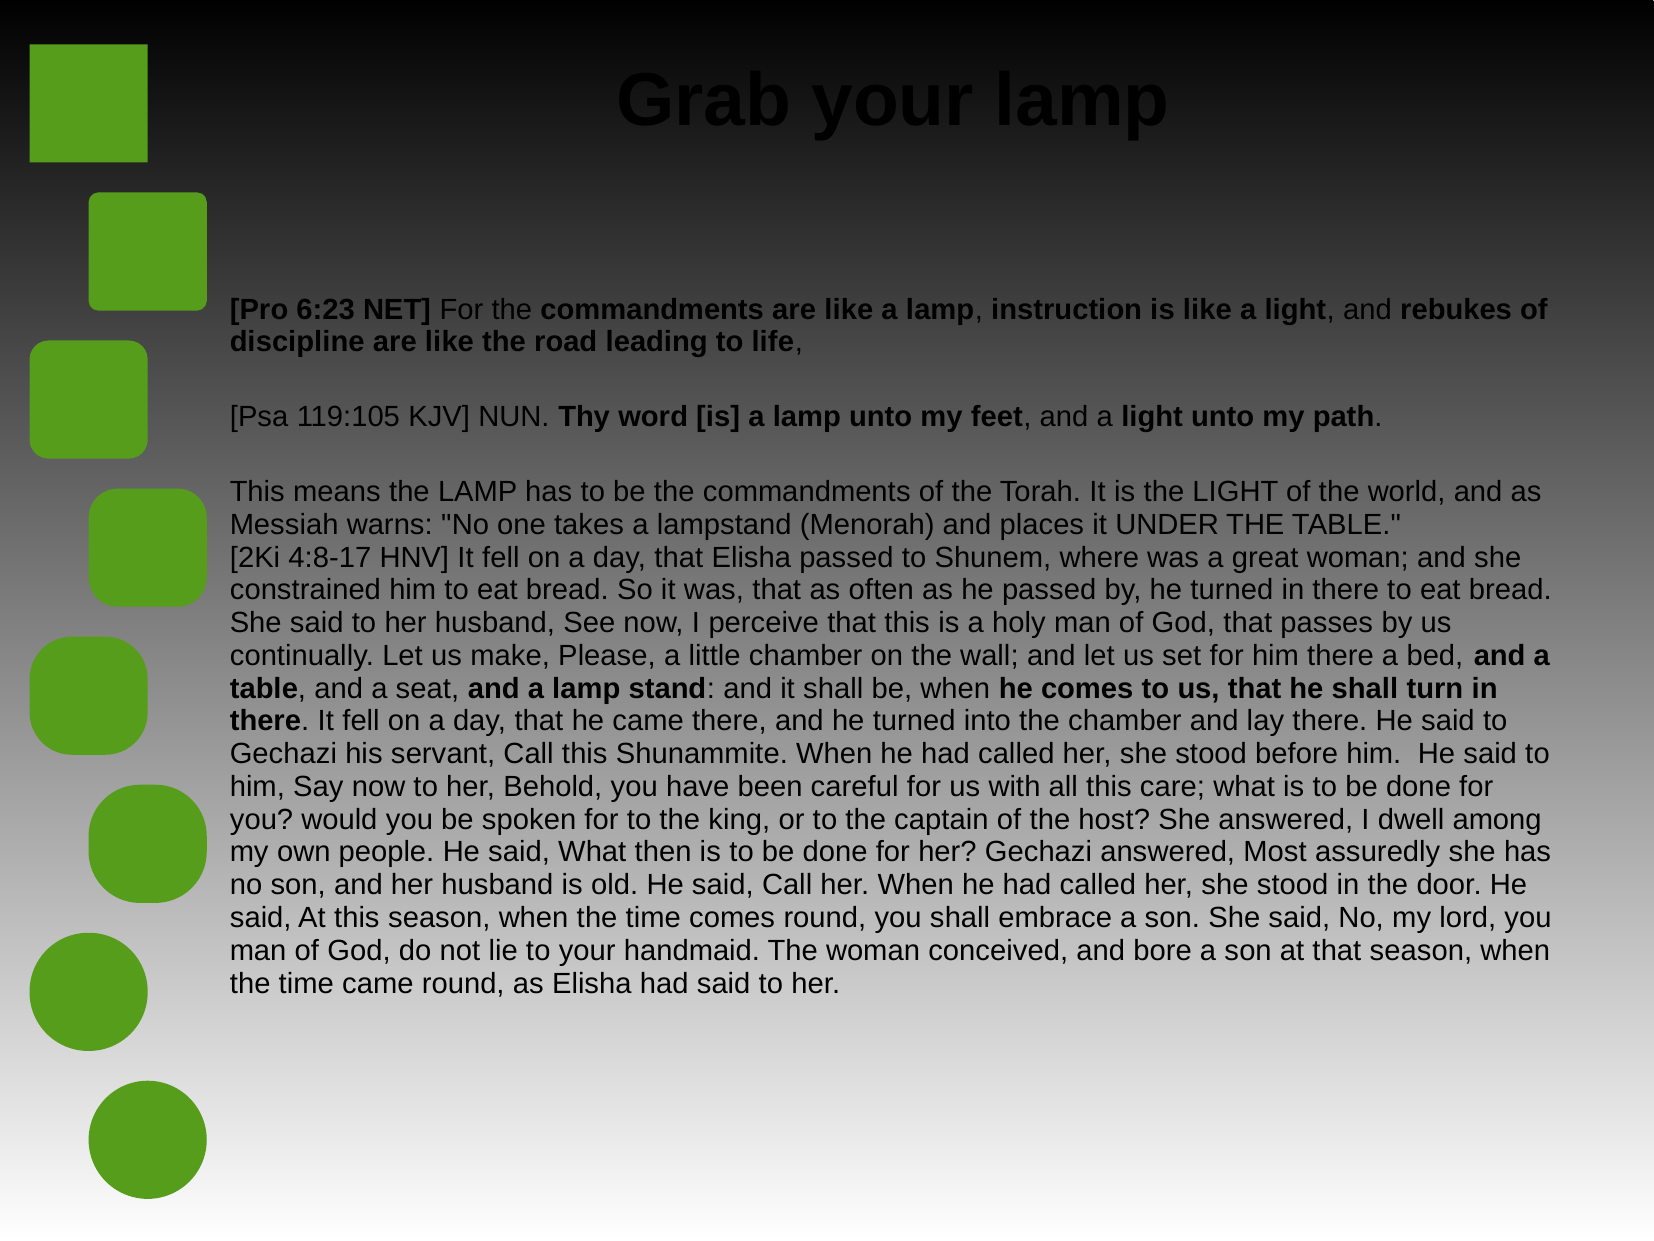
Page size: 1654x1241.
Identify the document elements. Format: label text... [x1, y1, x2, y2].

list [Pro 6:23 NET] For the commandments are like a lamp, instruction is like a light, and rebukes of discipline are like the road leading to life, [Psa 119:105 KJV] NUN. Thy word [is] a lamp unto my feet, and a light unto my path. This means the LAMP has to be the commandments of the Torah. It is the LIGHT of the world, and as Messiah warns: "No one takes a lampstand (Menorah) and places it UNDER THE TABLE." [2Ki 4:8-17 HNV] It fell on a day, that Elisha passed to Shunem, where was a great woman; and she constrained him to eat bread. So it was, that as often as he passed by, he turned in there to eat bread. She said to her husband, See now, I perceive that this is a holy man of God, that passes by us continually. Let us make, Please, a little chamber on the wall; and let us set for him there a bed, and a table, and a seat, and a lamp stand: and it shall be, when he comes to us, that he shall turn in there. It fell on a day, that he came there, and he turned into the chamber and lay there. He said to Gechazi his servant, Call this Shunammite. When he had called her, she stood before him. He said to him, Say now to her, Behold, you have been careful for us with all this care; what is to be done for you? would you be spoken for to the king, or to the captain of the host? She answered, I dwell among my own people. He said, What then is to be done for her? Gechazi answered, Most assuredly she has no son, and her husband is old. He said, Call her. When he had called her, she stood in the door. He said, At this season, when the time comes round, you shall embrace a son. She said, No, my lord, you man of God, do not lie to your handmaid. The woman conceived, and bore a son at that season, when the time came round, as Elisha had said to her. [214, 285, 1571, 1177]
title Grab your lamp [214, 49, 1571, 236]
